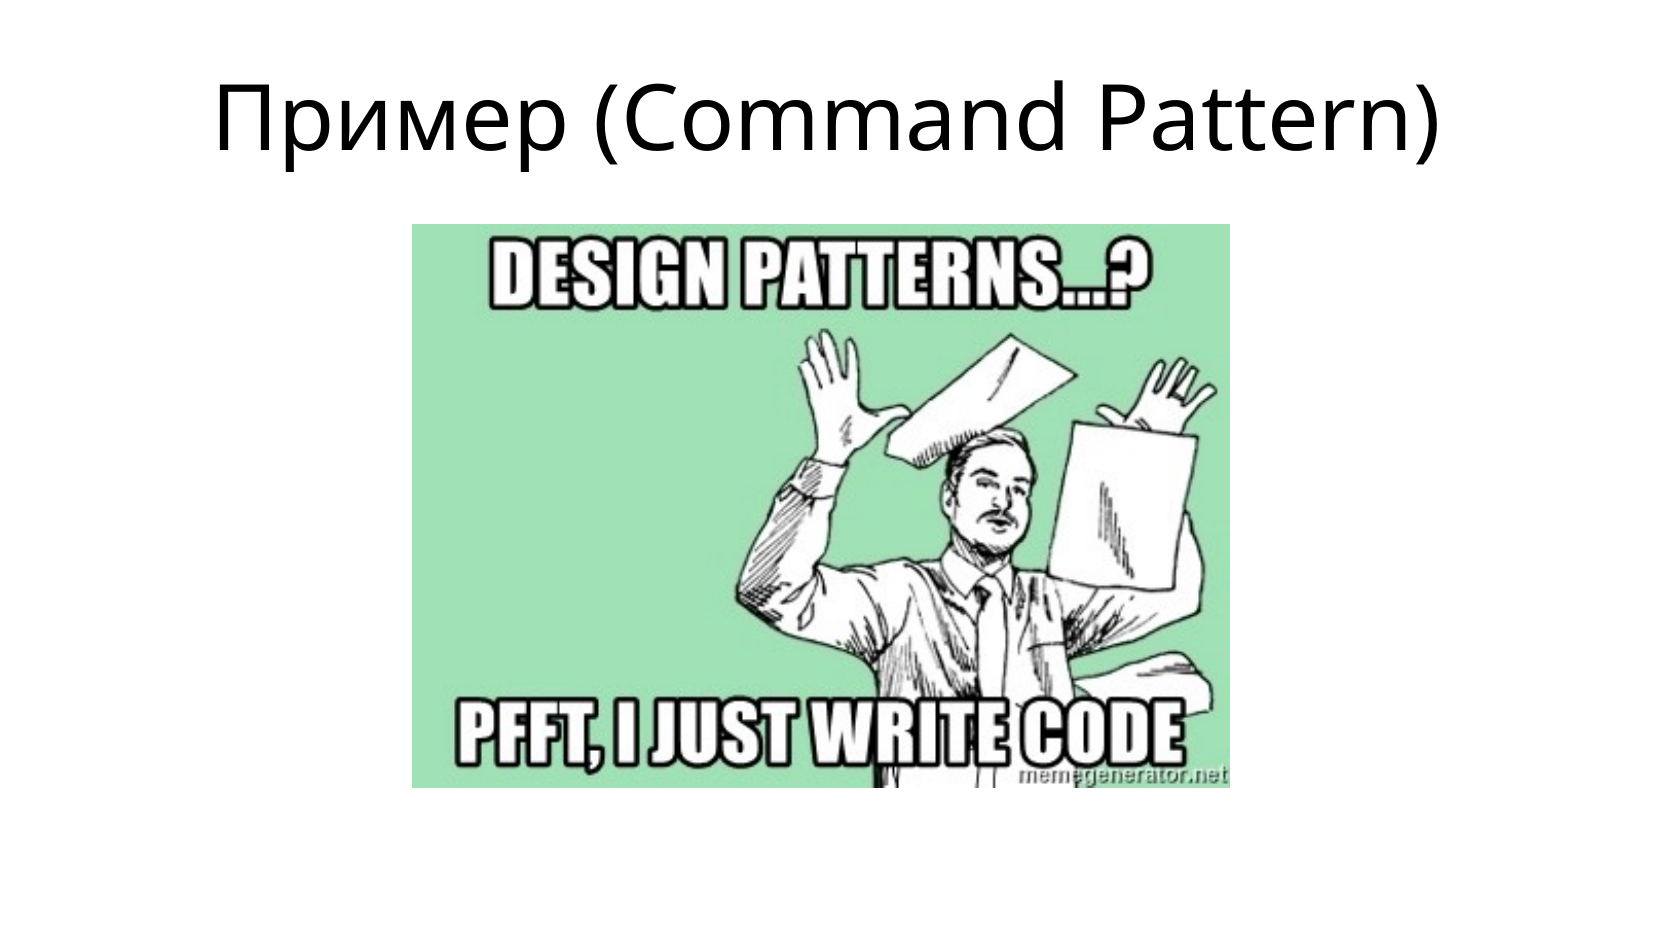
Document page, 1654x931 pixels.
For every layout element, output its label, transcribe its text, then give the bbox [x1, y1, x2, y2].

picture [412, 224, 1230, 788]
title Пример (Command Pattern) [82, 37, 1571, 193]
